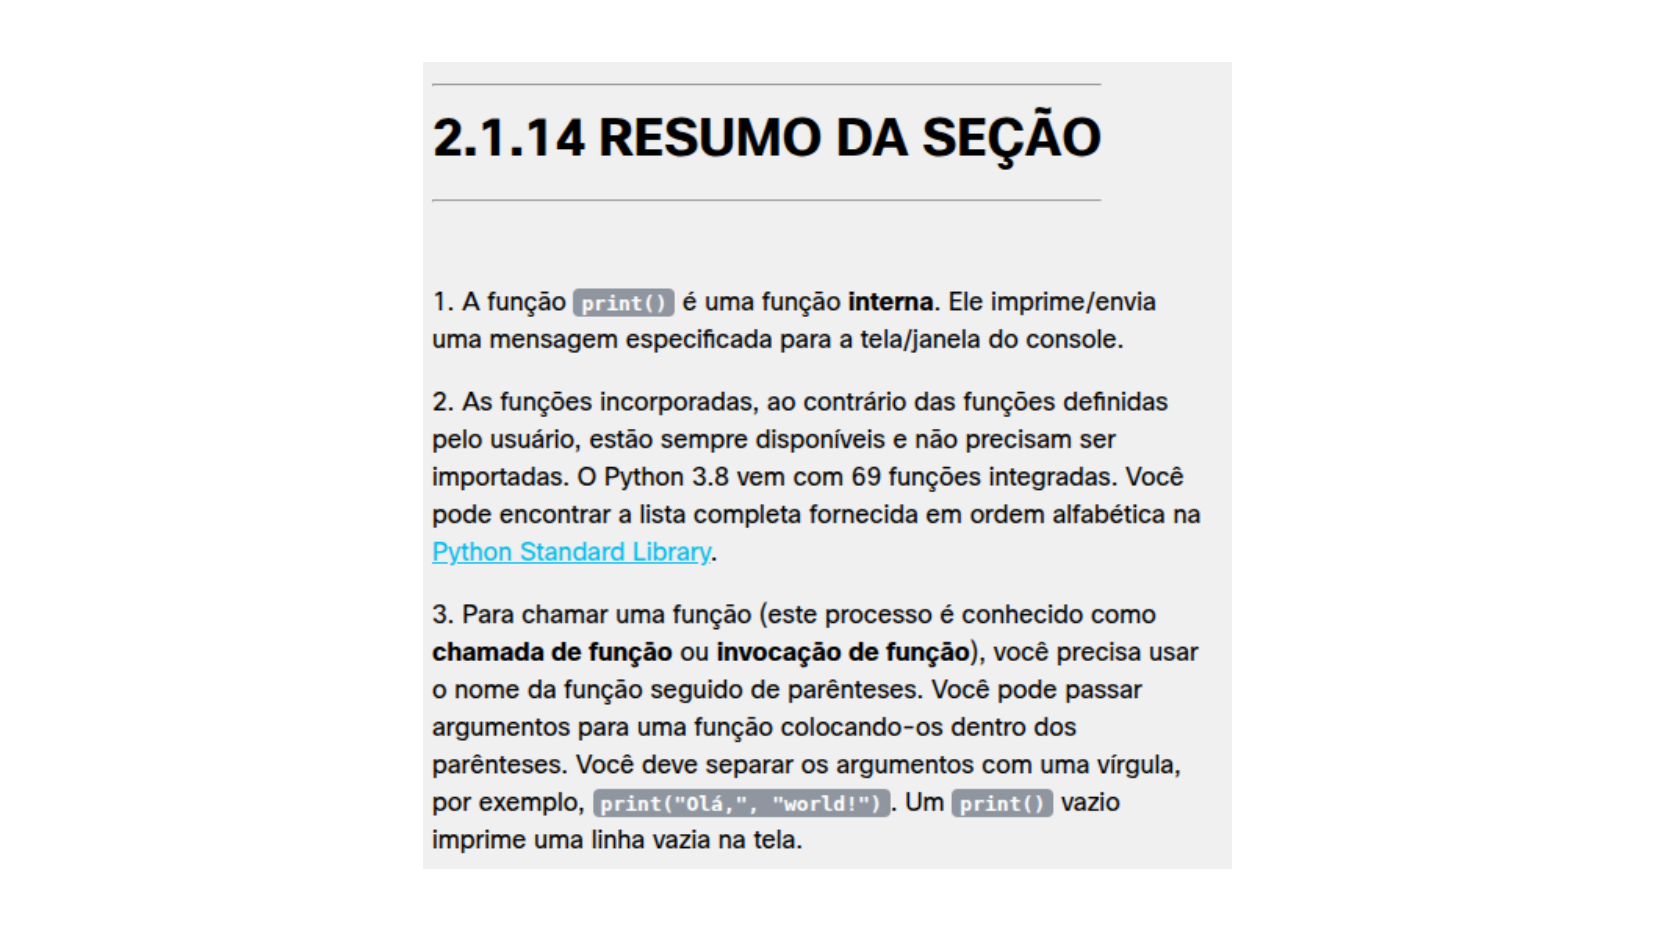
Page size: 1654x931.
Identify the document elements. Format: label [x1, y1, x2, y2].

picture [423, 62, 1232, 869]
